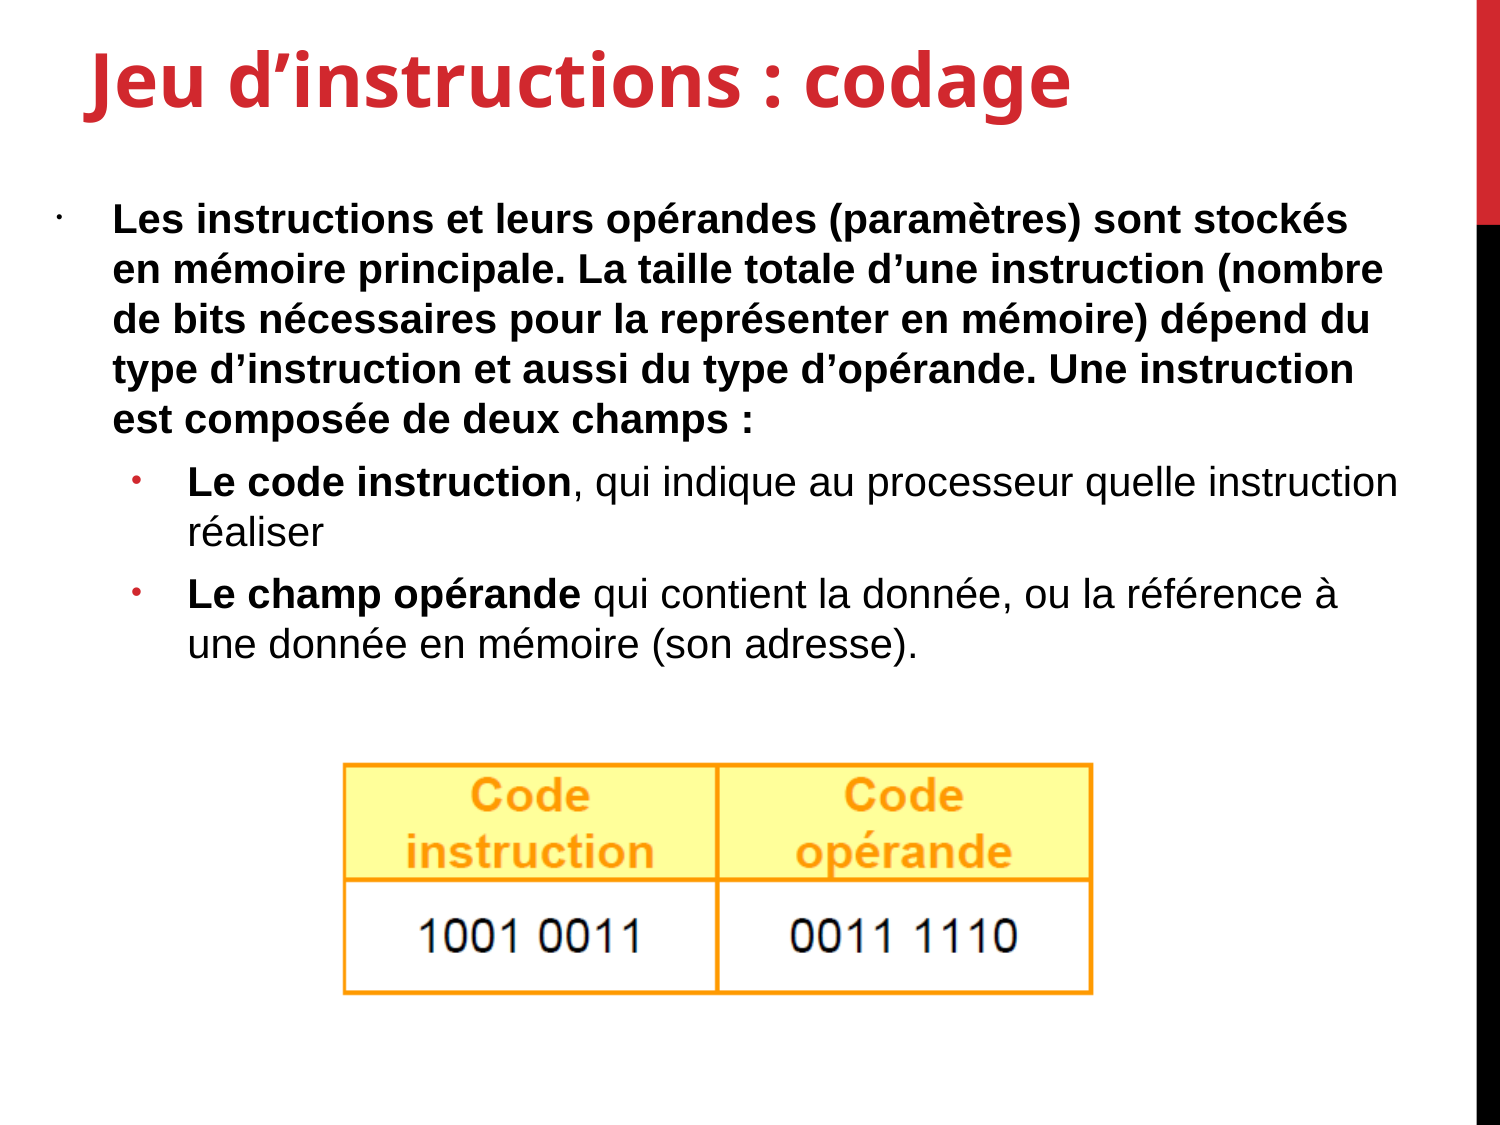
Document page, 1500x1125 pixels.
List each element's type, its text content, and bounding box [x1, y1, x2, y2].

picture [301, 727, 1128, 1033]
title Jeu d’instructions : codage [75, 25, 1436, 173]
list Les instructions et leurs opérandes (paramètres) sont stockés en mémoire principale. La taille totale d’une instruction (nombre de bits nécessaires pour la représenter en mémoire) dépend du type d’instruction et aussi du type d’opérande. Une instruction est composée de deux champs : Le code instruction, qui indique au processeur quelle instruction réaliser Le champ opérande qui contient la donnée, ou la référence à une donnée en mémoire (son adresse). [41, 184, 1424, 740]
